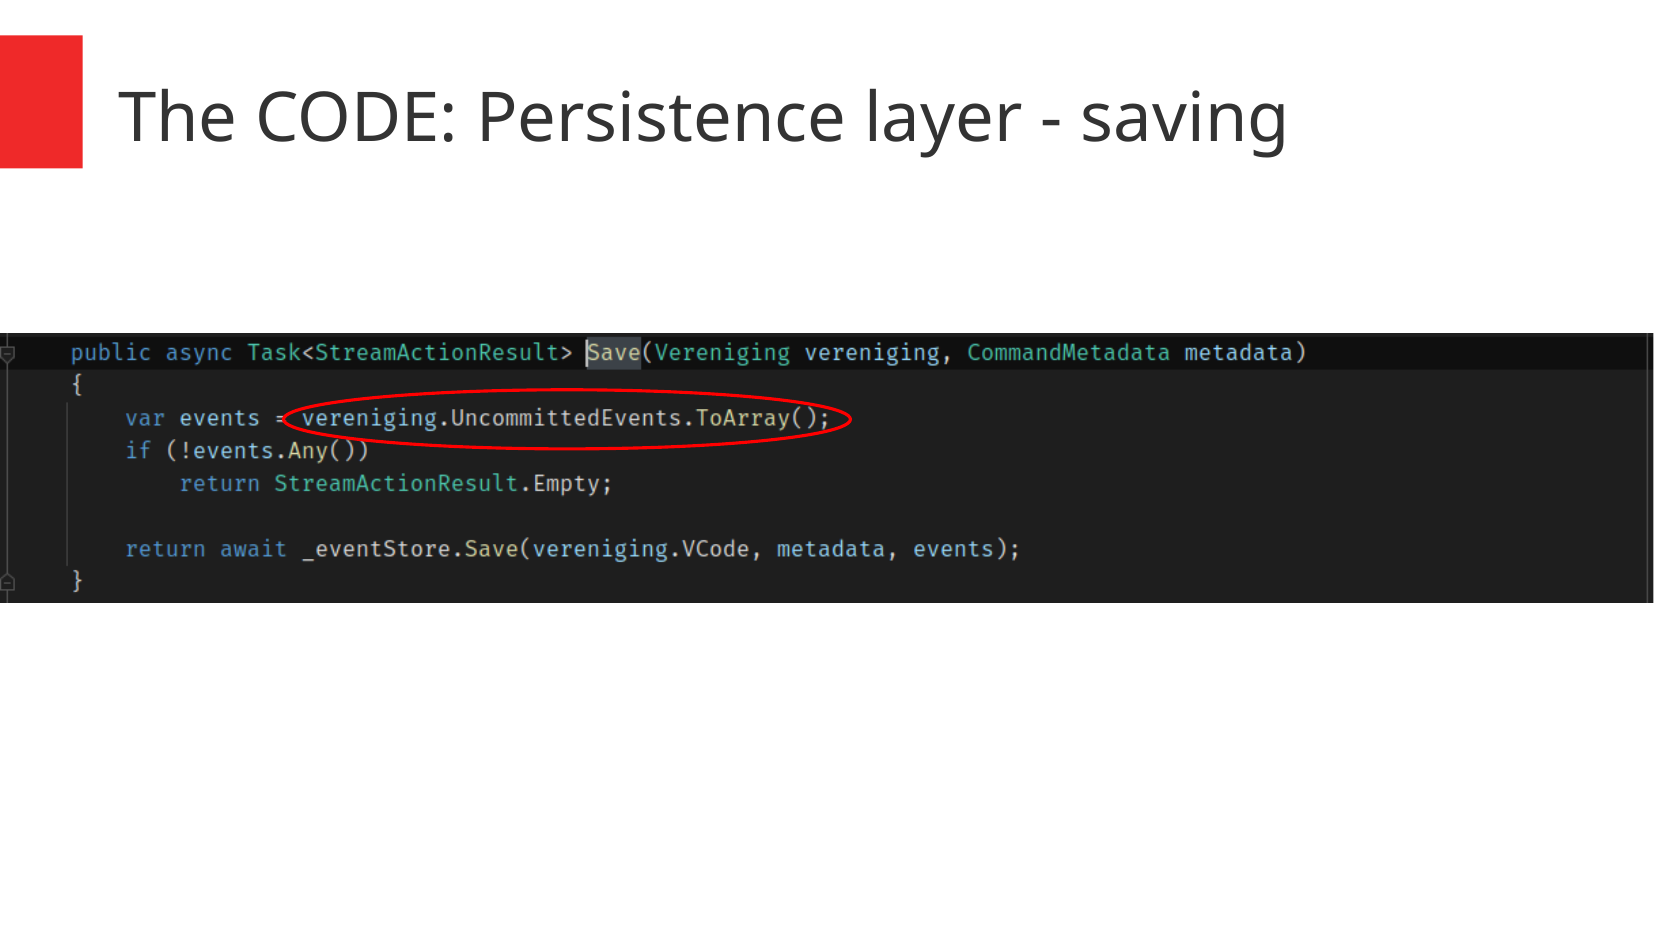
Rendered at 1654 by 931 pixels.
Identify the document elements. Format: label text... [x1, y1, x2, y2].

picture [0, 333, 1654, 603]
title The CODE: Persistence layer - saving [118, 37, 1571, 193]
text_box [283, 389, 851, 449]
